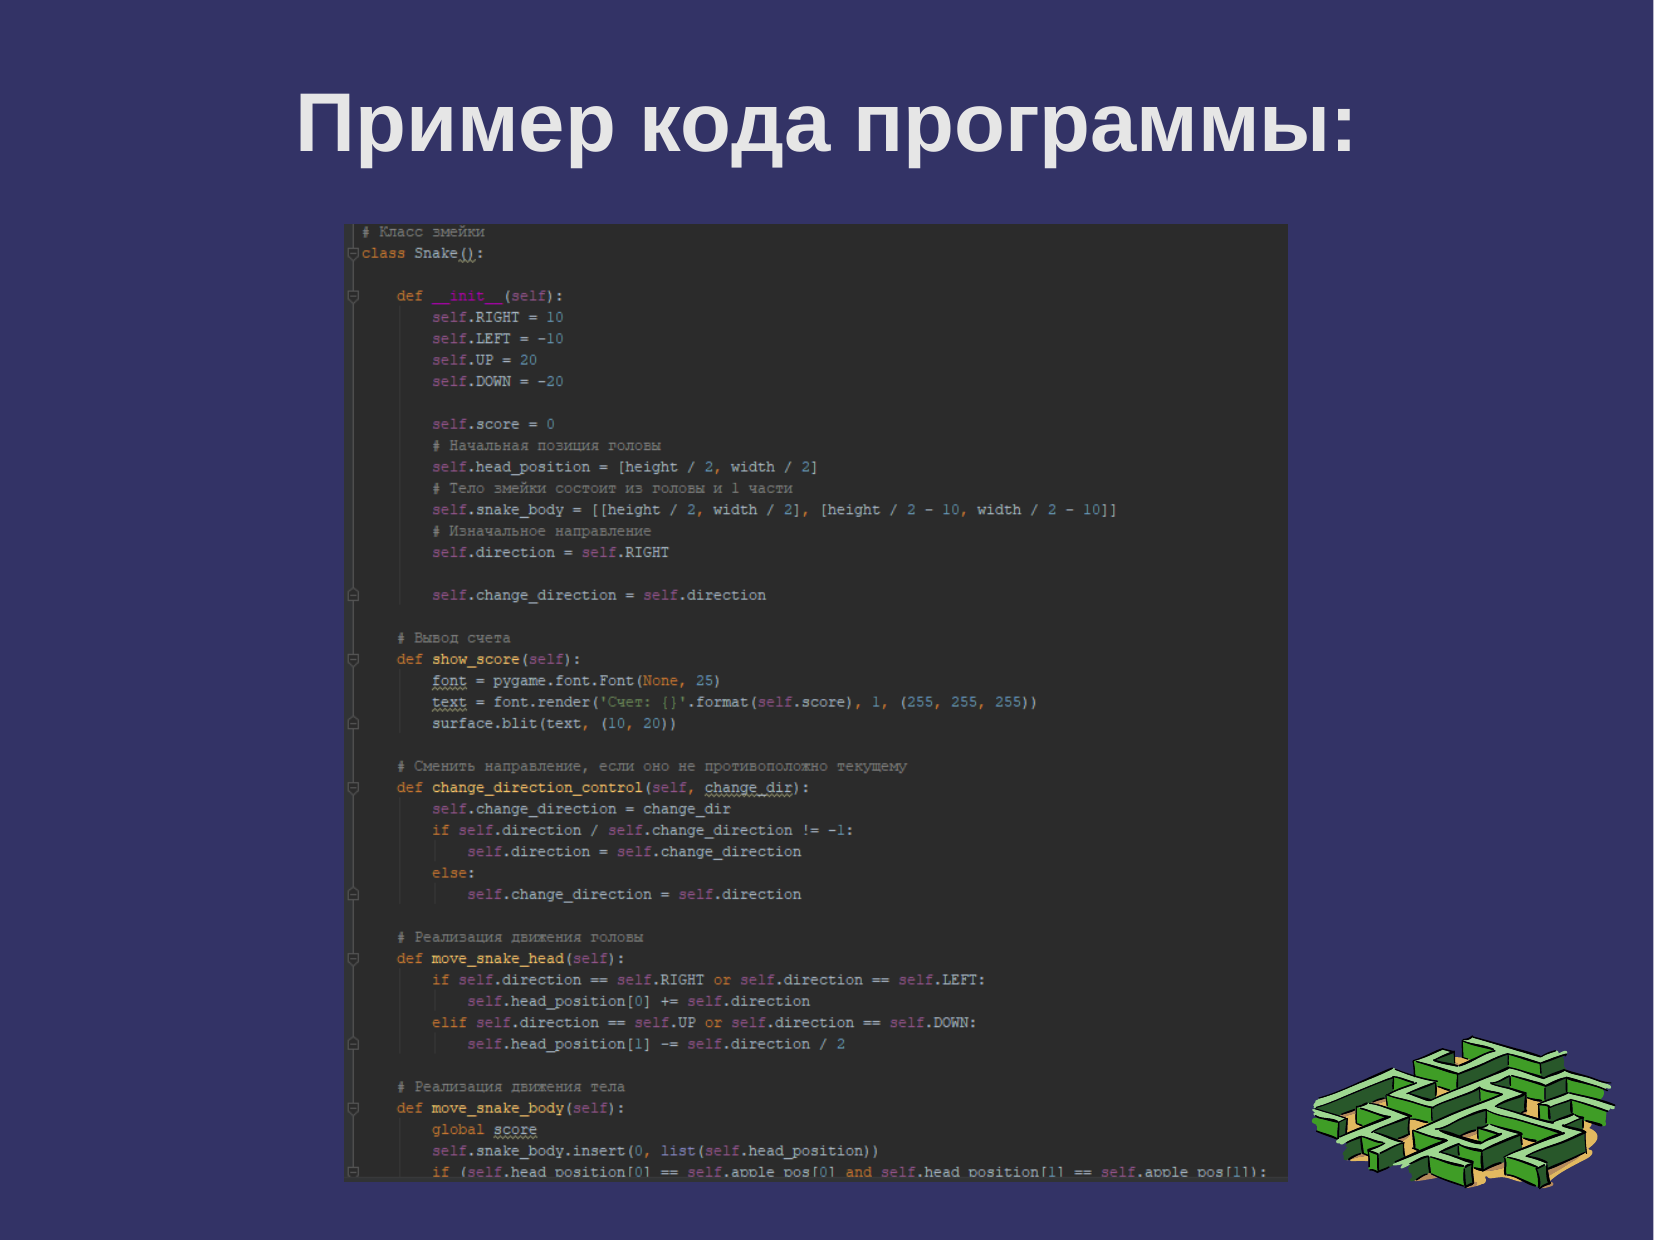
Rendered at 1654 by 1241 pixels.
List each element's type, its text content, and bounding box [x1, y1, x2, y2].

picture [344, 224, 1288, 1182]
title Пример кода программы: [121, 19, 1534, 227]
